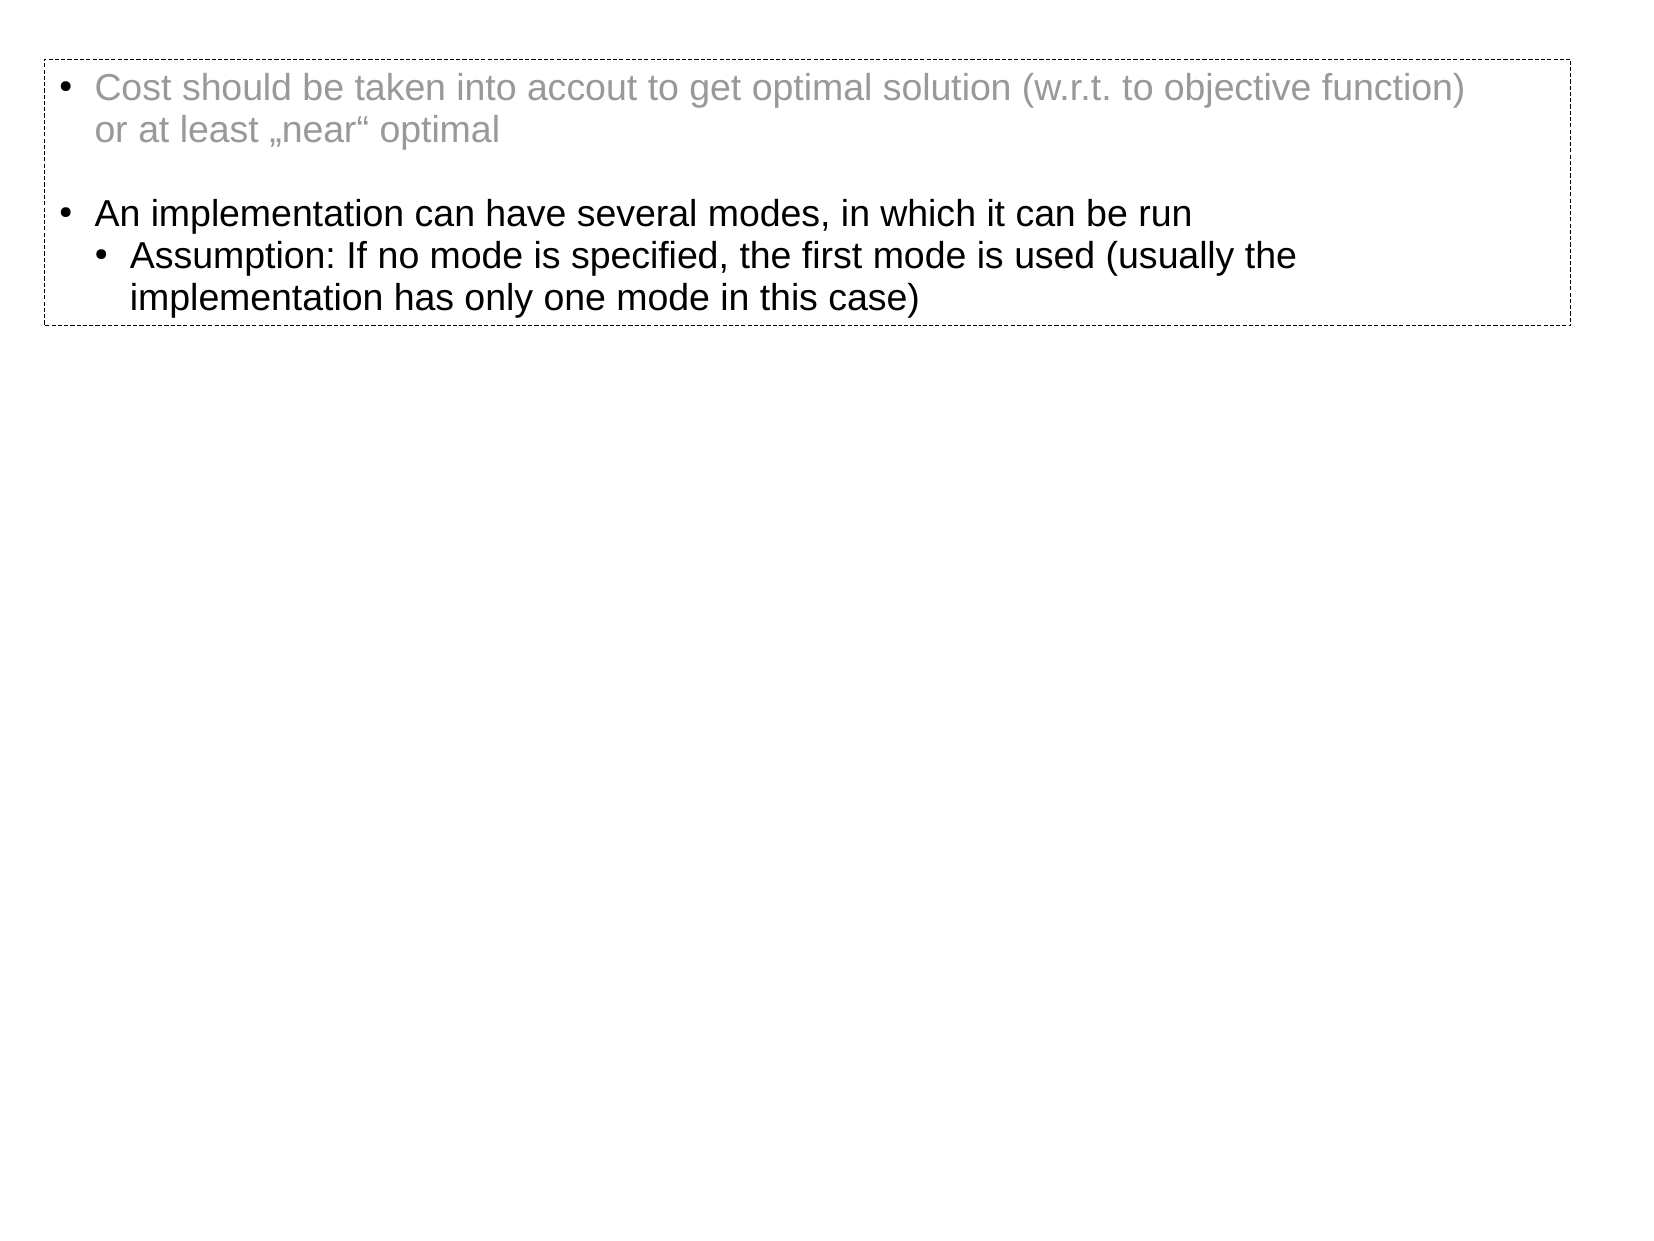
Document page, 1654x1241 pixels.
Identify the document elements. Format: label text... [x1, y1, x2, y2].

text_box Cost should be taken into accout to get optimal solution (w.r.t. to objective function) or at least „near“ optimal An implementation can have several modes, in which it can be run Assumption: If no mode is specified, the first mode is used (usually the implementation has only one mode in this case) [44, 59, 1571, 326]
